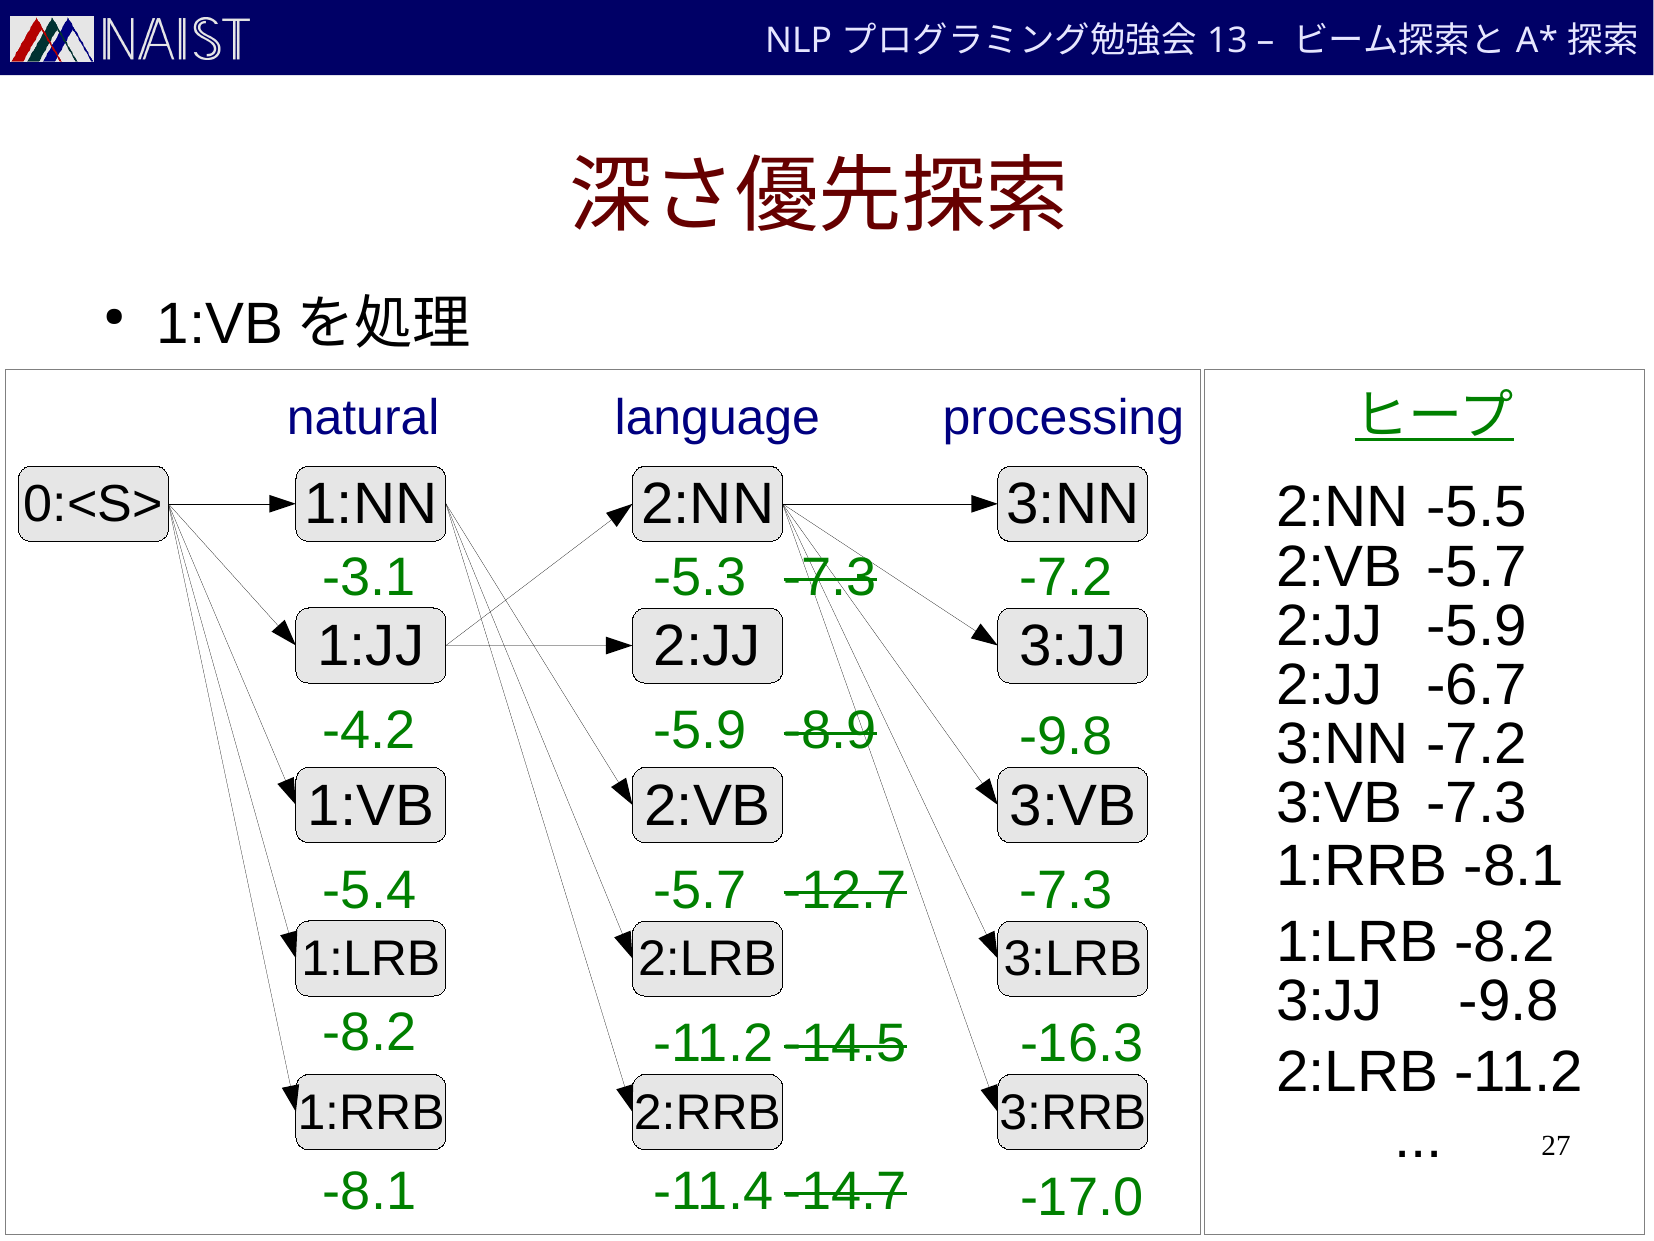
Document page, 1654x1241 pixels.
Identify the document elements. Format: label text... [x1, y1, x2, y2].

text_box ... [1379, 1097, 1458, 1178]
list 1:VBを処理 [86, 276, 1575, 342]
text_box 0:<S> [18, 466, 169, 542]
text_box 2:VB -5.7 [1261, 525, 1542, 584]
text_box 3:LRB [997, 921, 1148, 997]
text_box -11.4 [638, 1153, 768, 1229]
text_box -14.7 [768, 1153, 923, 1229]
text_box 2:LRB [632, 921, 783, 997]
text_box -9.8 [1005, 698, 1129, 774]
title 深さ優先探索 [75, 92, 1564, 285]
text_box 1:RRB [295, 1074, 446, 1150]
text_box 2:RRB [632, 1076, 783, 1150]
text_box 3:VB -7.3 [1261, 762, 1542, 842]
text_box 2:VB [632, 767, 783, 843]
text_box -16.3 [1005, 1005, 1159, 1081]
text_box -11.2 [638, 1005, 768, 1081]
text_box -5.4 [308, 851, 432, 928]
text_box -14.5 [768, 1005, 923, 1126]
text_box 2:NN -5.5 [1261, 466, 1542, 525]
text_box -8.9 [768, 692, 892, 768]
text_box 3:VB [997, 767, 1148, 843]
text_box -5.3 [638, 538, 762, 615]
text_box -8.1 [308, 1153, 432, 1229]
text_box -5.9 [638, 692, 762, 768]
picture [10, 16, 94, 62]
text_box 1:NN [295, 466, 446, 542]
text_box 2:NN [632, 466, 783, 542]
text_box 2:RRB [756, 1098, 768, 1109]
text_box -8.2 [308, 993, 432, 1069]
text_box 1:LRB [295, 920, 446, 997]
text_box -12.7 [768, 851, 923, 928]
text_box 2:JJ -6.7 [1261, 665, 1542, 703]
text_box 1:VB [295, 767, 446, 843]
text_box natural language processing [201, 381, 1200, 453]
text_box 3:NN [997, 466, 1148, 542]
text_box -7.3 [1005, 851, 1129, 928]
text_box ヒープ [1339, 376, 1515, 455]
text_box 1:JJ [295, 607, 446, 684]
text_box -5.7 [638, 851, 762, 928]
text_box -7.3 [768, 538, 892, 615]
text_box 2:JJ -5.9 [1261, 584, 1542, 665]
text_box 1:LRB -8.2 [1261, 906, 1570, 959]
text_box 3:JJ [997, 608, 1148, 684]
text_box 3:JJ -9.8 [1261, 959, 1575, 1040]
text_box -7.2 [1005, 538, 1129, 615]
text_box -4.2 [308, 692, 432, 768]
text_box 2:RRB [756, 1113, 768, 1125]
text_box 2:JJ [632, 608, 783, 684]
text_box 3:RRB [997, 1075, 1148, 1150]
text_box 2:LRB -11.2 [1261, 1030, 1599, 1111]
text_box 1:RRB -8.1 [1261, 825, 1580, 906]
text_box 3:NN -7.2 [1261, 703, 1542, 762]
text_box -17.0 [1005, 1158, 1159, 1235]
text_box -3.1 [307, 538, 432, 615]
picture [102, 17, 251, 60]
